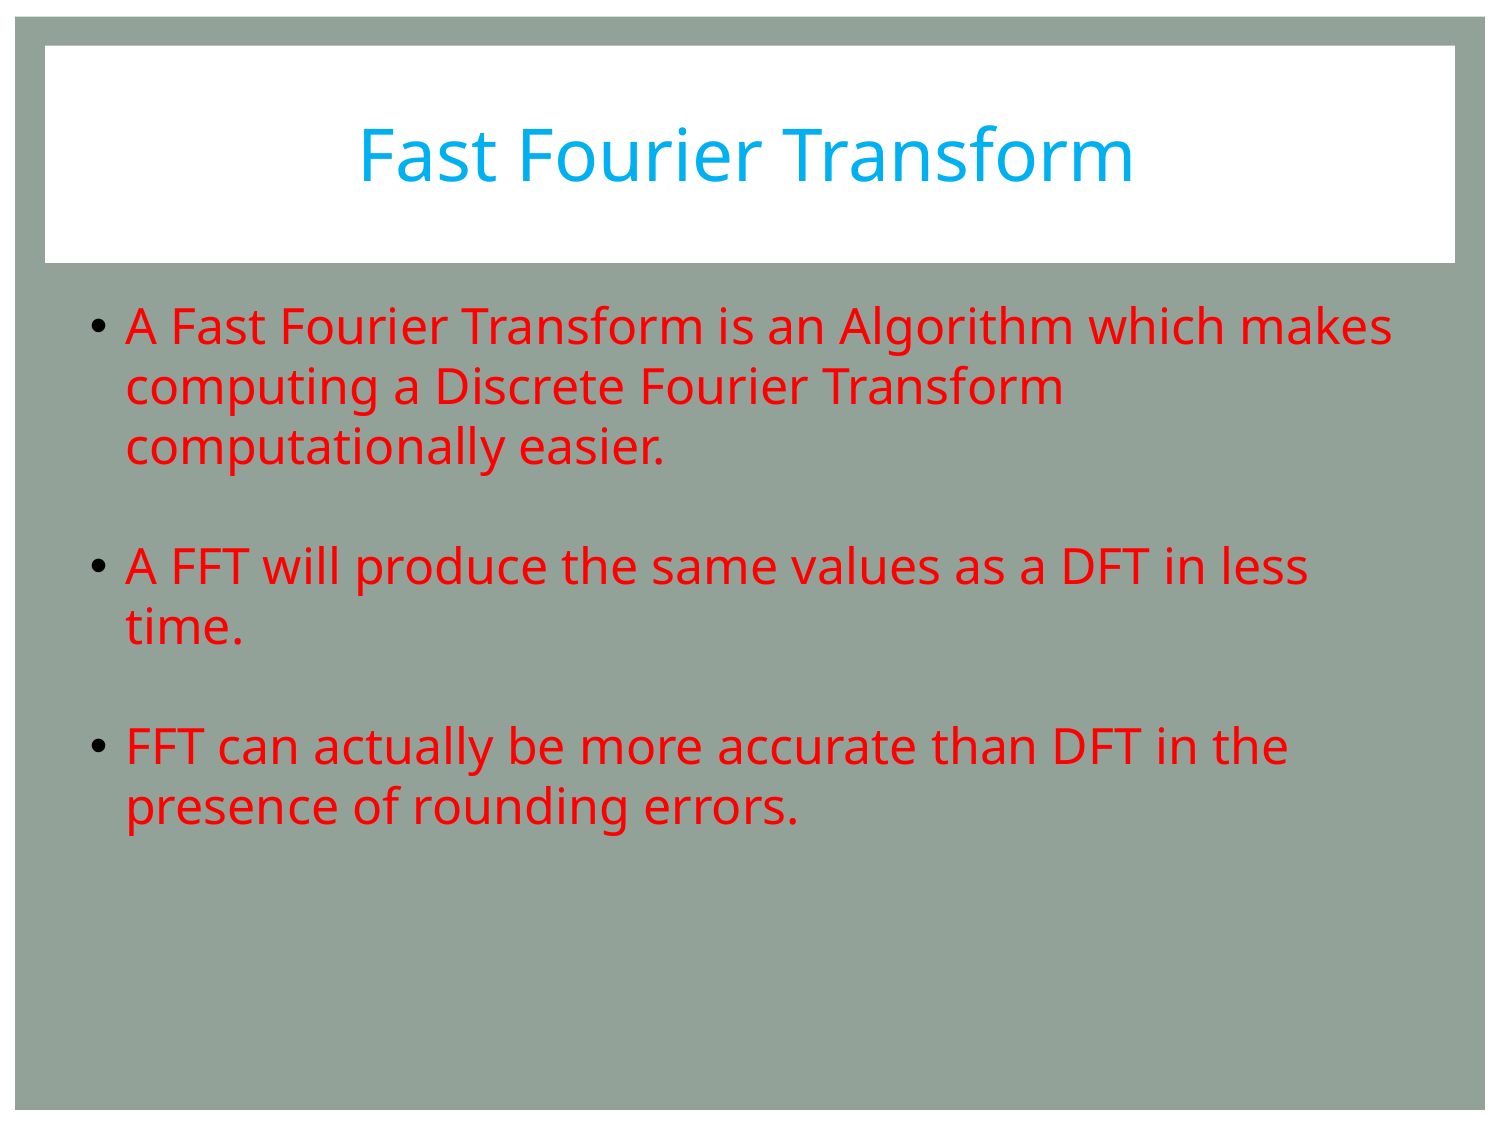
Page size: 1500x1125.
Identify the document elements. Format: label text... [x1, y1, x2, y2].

text_box A Fast Fourier Transform is an Algorithm which makes computing a Discrete Fourier Transform computationally easier. A FFT will produce the same values as a DFT in less time. FFT can actually be more accurate than DFT in the presence of rounding errors. [75, 287, 1425, 1005]
text_box Fast Fourier Transform [69, 66, 1425, 238]
